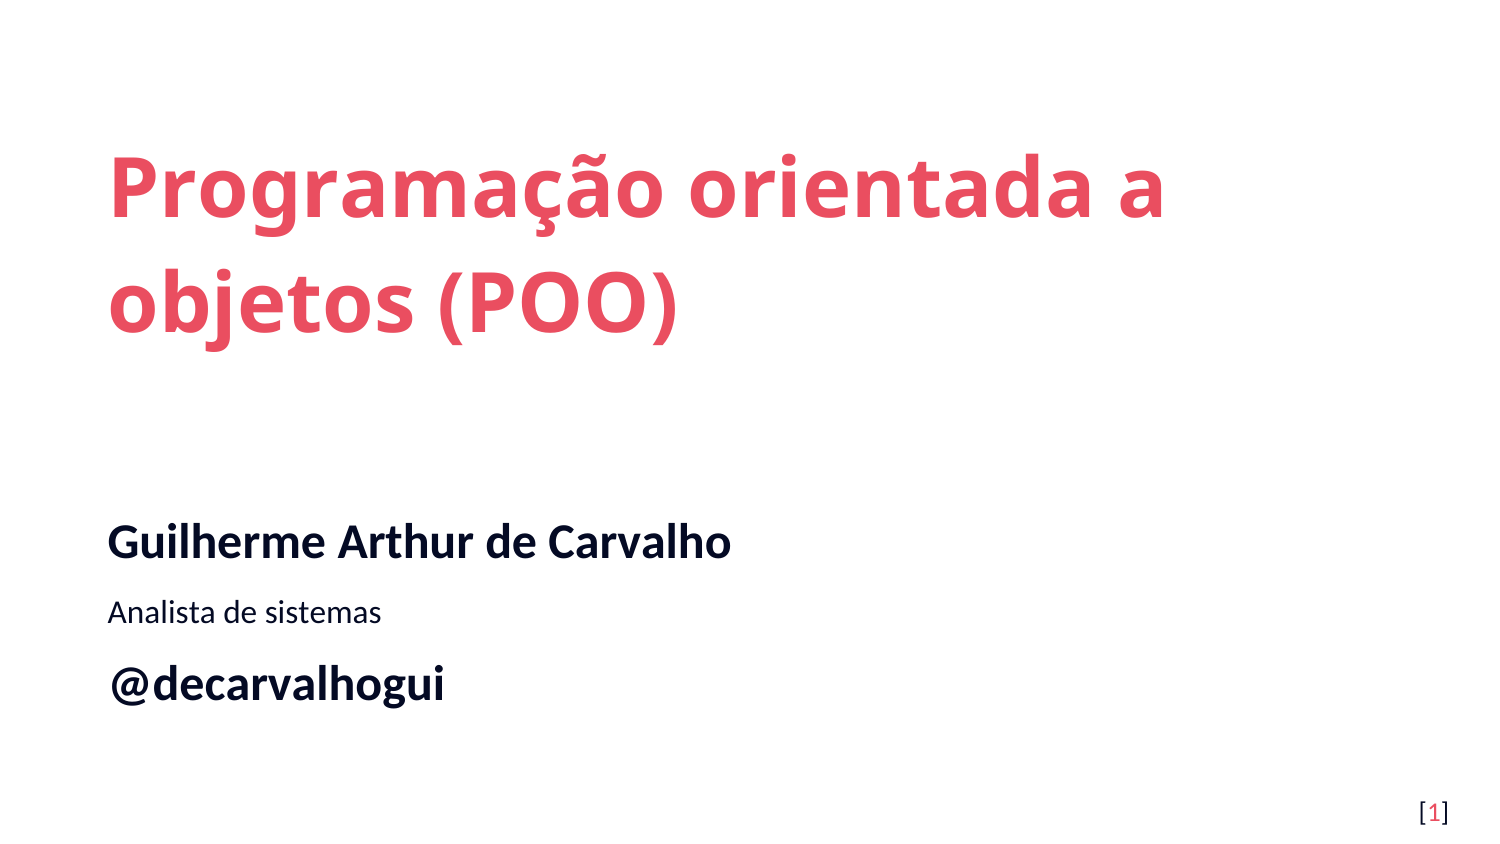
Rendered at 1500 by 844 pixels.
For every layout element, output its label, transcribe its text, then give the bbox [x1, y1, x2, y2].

text_box Guilherme Arthur de Carvalho Analista de sistemas @decarvalhogui [92, 493, 1203, 812]
slide_number [1] [1403, 779, 1494, 844]
text_box Programação orientada a objetos (POO) [92, 104, 1404, 422]
